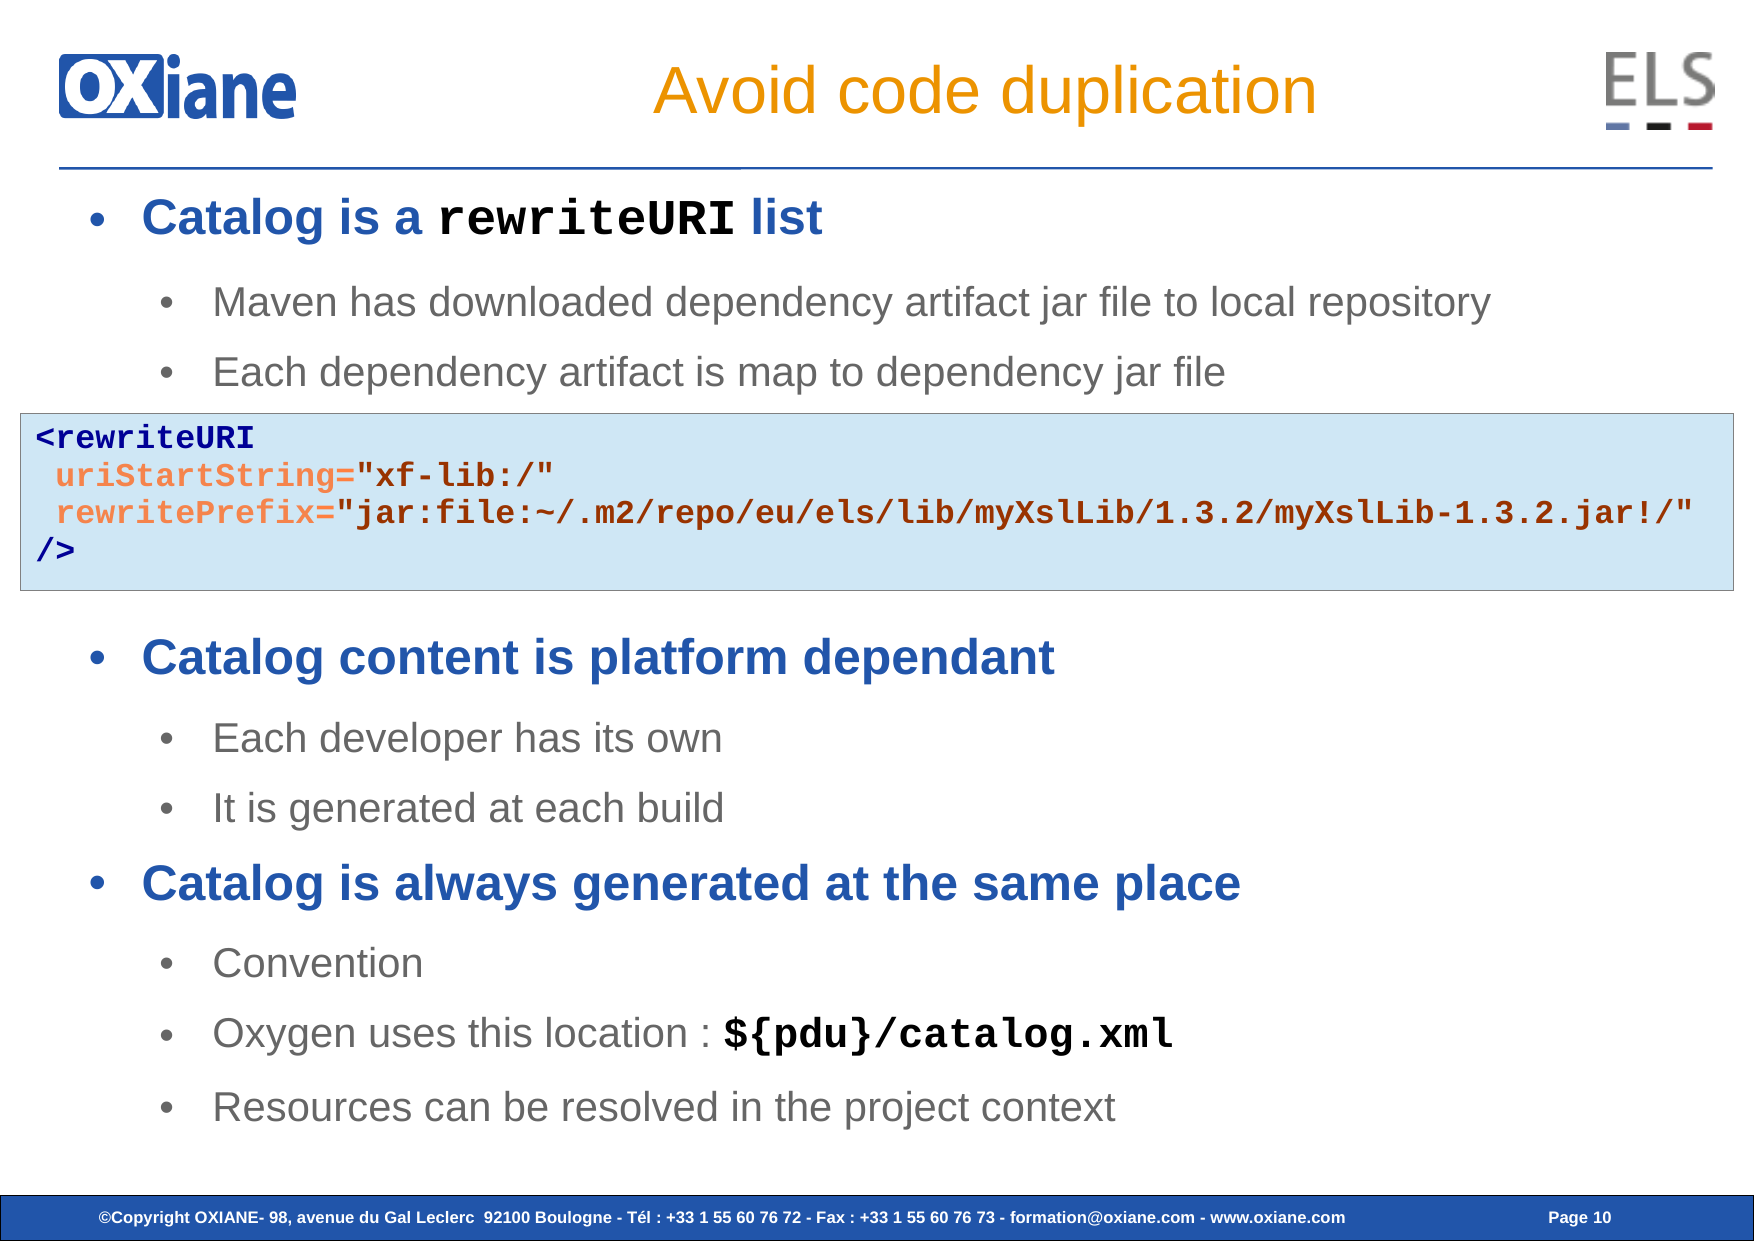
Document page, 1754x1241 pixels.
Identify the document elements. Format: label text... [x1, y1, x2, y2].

picture [1666, 52, 1715, 130]
text_box <rewriteURI uriStartString="xf-lib:/" rewritePrefix="jar:file:~/.m2/repo/eu/els/lib/myXslLib/1.3.2/myXslLib-1.3.2.jar!/" /> [20, 413, 1734, 591]
title Avoid code duplication [307, 49, 1666, 133]
list Catalog is a rewriteURI list Maven has downloaded dependency artifact jar file to local repository Each dependency artifact is map to dependency jar file Catalog content is platform dependant Each developer has its own It is generated at each build Catalog is always generated at the same place Convention Oxygen uses this location : ${pdu}/catalog.xml Resources can be resolved in the project context [70, 591, 1713, 1193]
list Catalog is a rewriteURI list Maven has downloaded dependency artifact jar file to local repository Each dependency artifact is map to dependency jar file Catalog content is platform dependant Each developer has its own It is generated at each build Catalog is always generated at the same place Convention Oxygen uses this location : ${pdu}/catalog.xml Resources can be resolved in the project context [70, 188, 1713, 413]
picture [59, 53, 296, 119]
